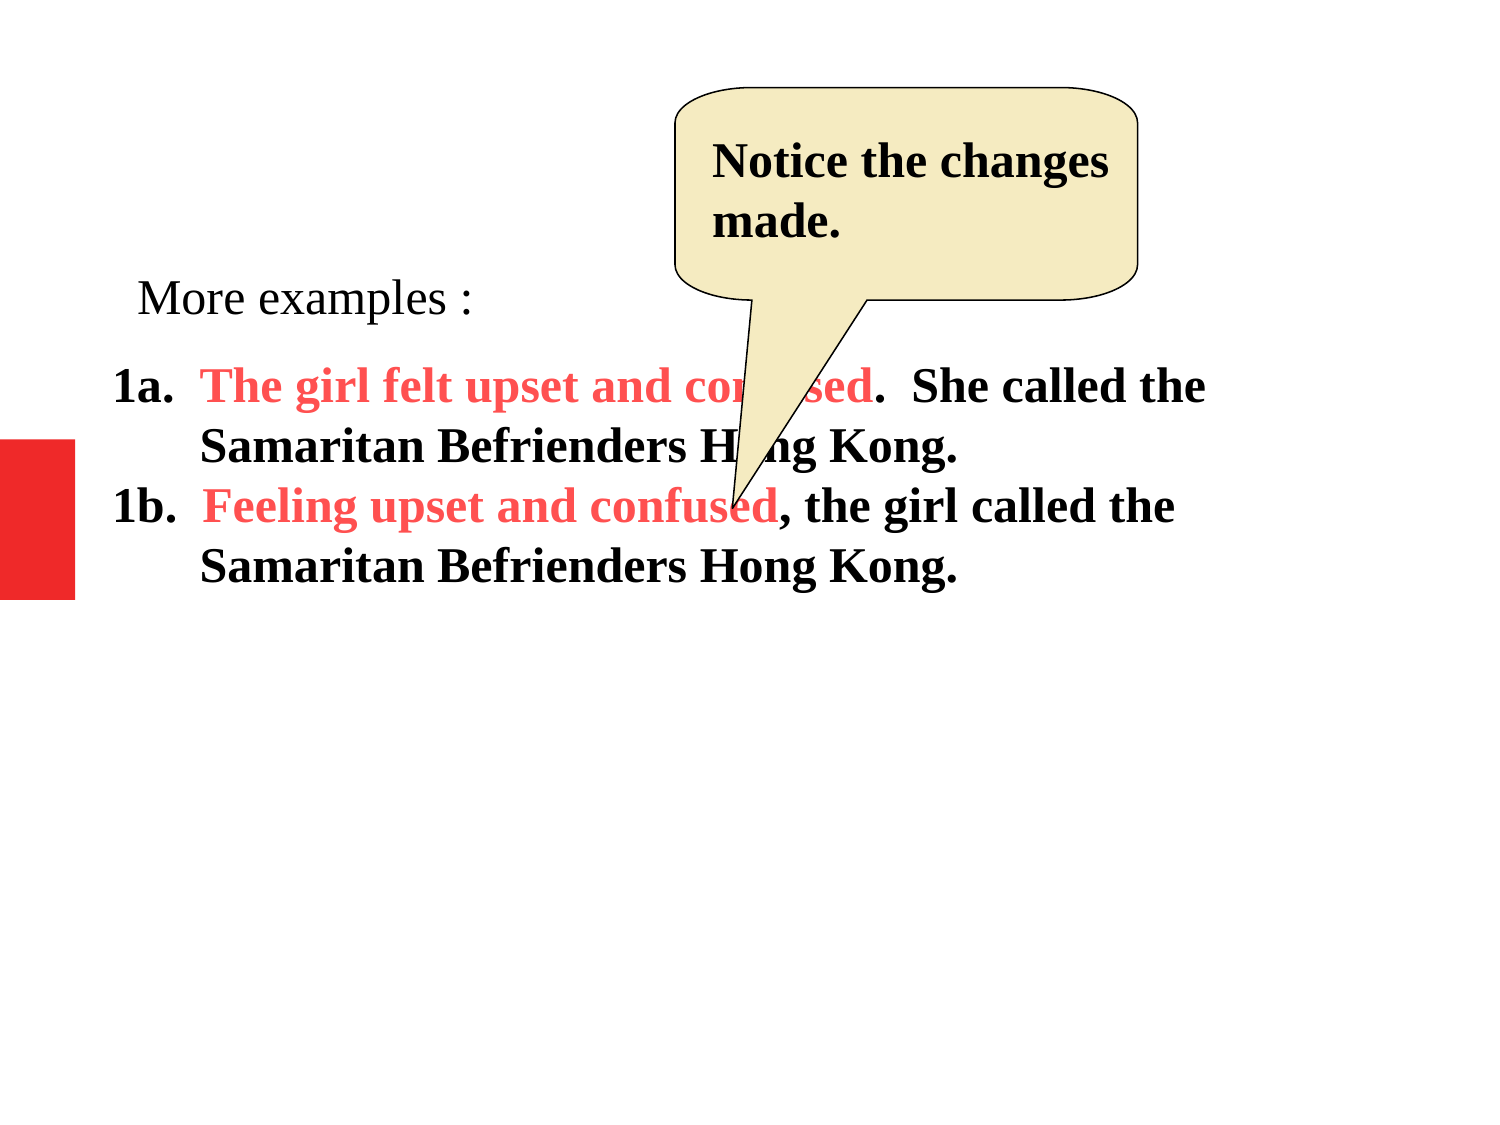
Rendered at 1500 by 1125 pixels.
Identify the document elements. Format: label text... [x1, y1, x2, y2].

text_box 1a. The girl felt upset and confused. She called the Samaritan Befrienders Hong Kong. 1b. Feeling upset and confused, the girl called the Samaritan Befrienders Hong Kong. [97, 344, 1313, 600]
text_box Notice the changes made. [697, 119, 1188, 255]
text_box More examples : [122, 256, 563, 333]
text_box [675, 87, 1138, 509]
